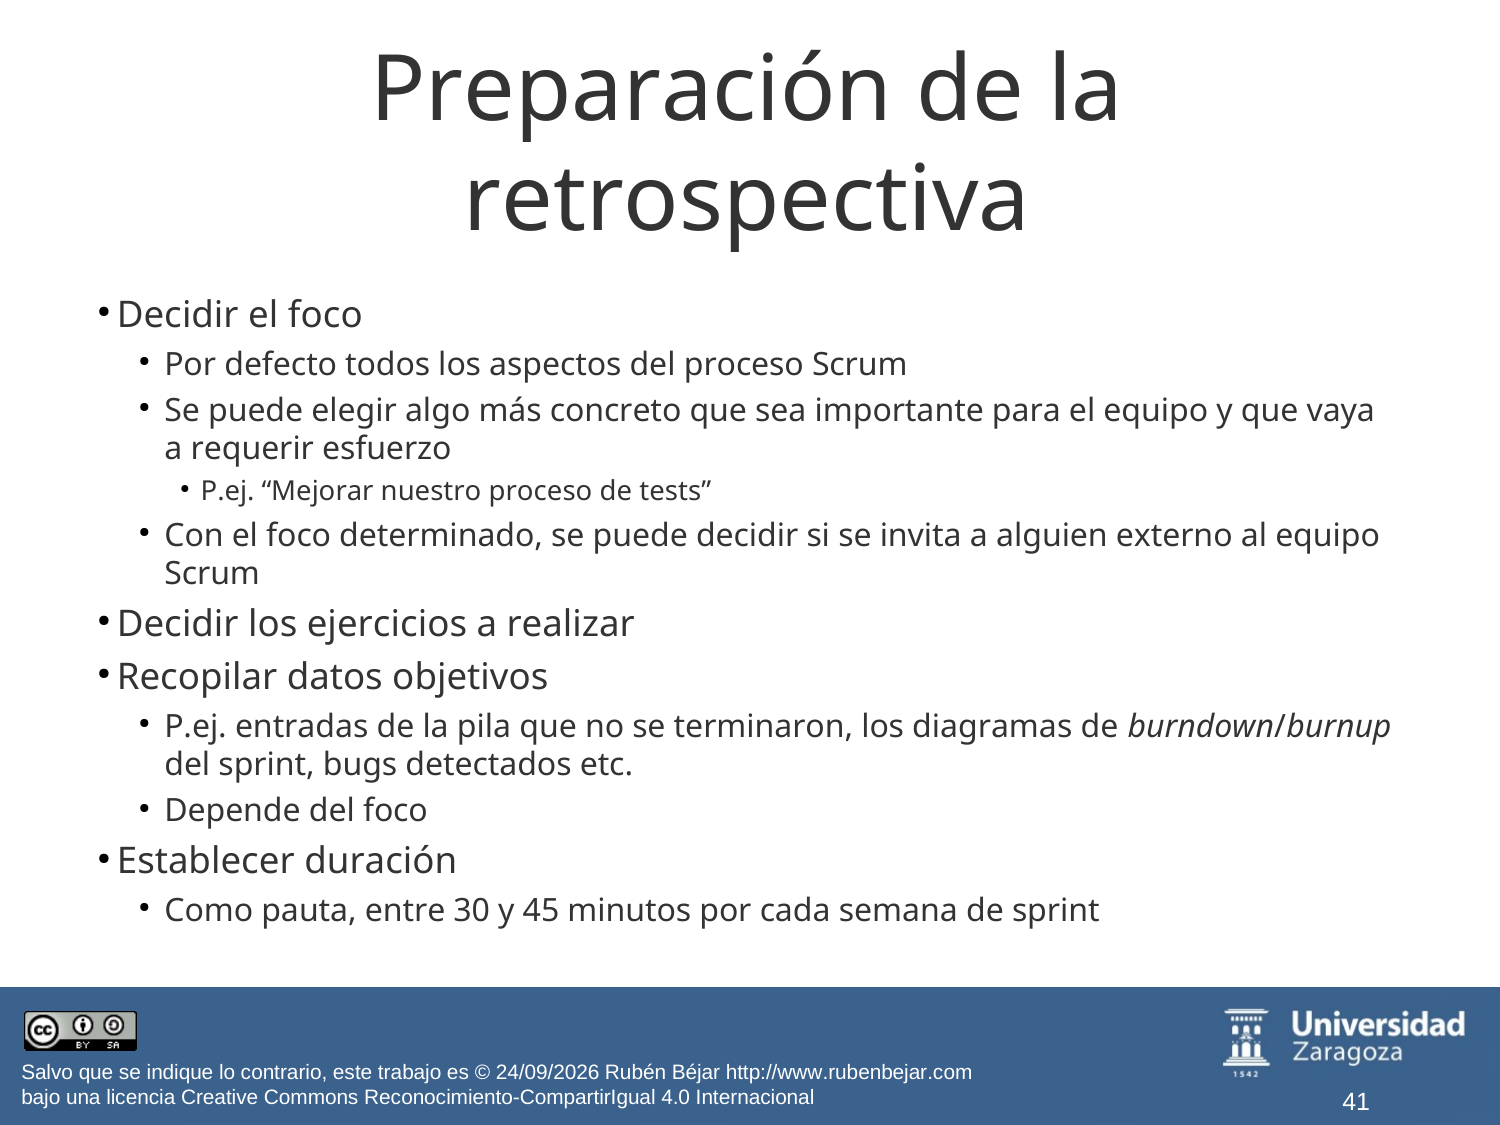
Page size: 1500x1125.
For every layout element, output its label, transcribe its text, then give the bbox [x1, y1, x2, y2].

title Preparación de la retrospectiva [74, 21, 1420, 257]
list Decidir el foco Por defecto todos los aspectos del proceso Scrum Se puede elegir algo más concreto que sea importante para el equipo y que vaya a requerir esfuerzo P.ej. “Mejorar nuestro proceso de tests” Con el foco determinado, se puede decidir si se invita a alguien externo al equipo Scrum Decidir los ejercicios a realizar Recopilar datos objetivos P.ej. entradas de la pila que no se terminaron, los diagramas de burndown/burnup del sprint, bugs detectados etc. Depende del foco Establecer duración Como pauta, entre 30 y 45 minutos por cada semana de sprint [82, 283, 1418, 936]
picture [0, 987, 1500, 1125]
